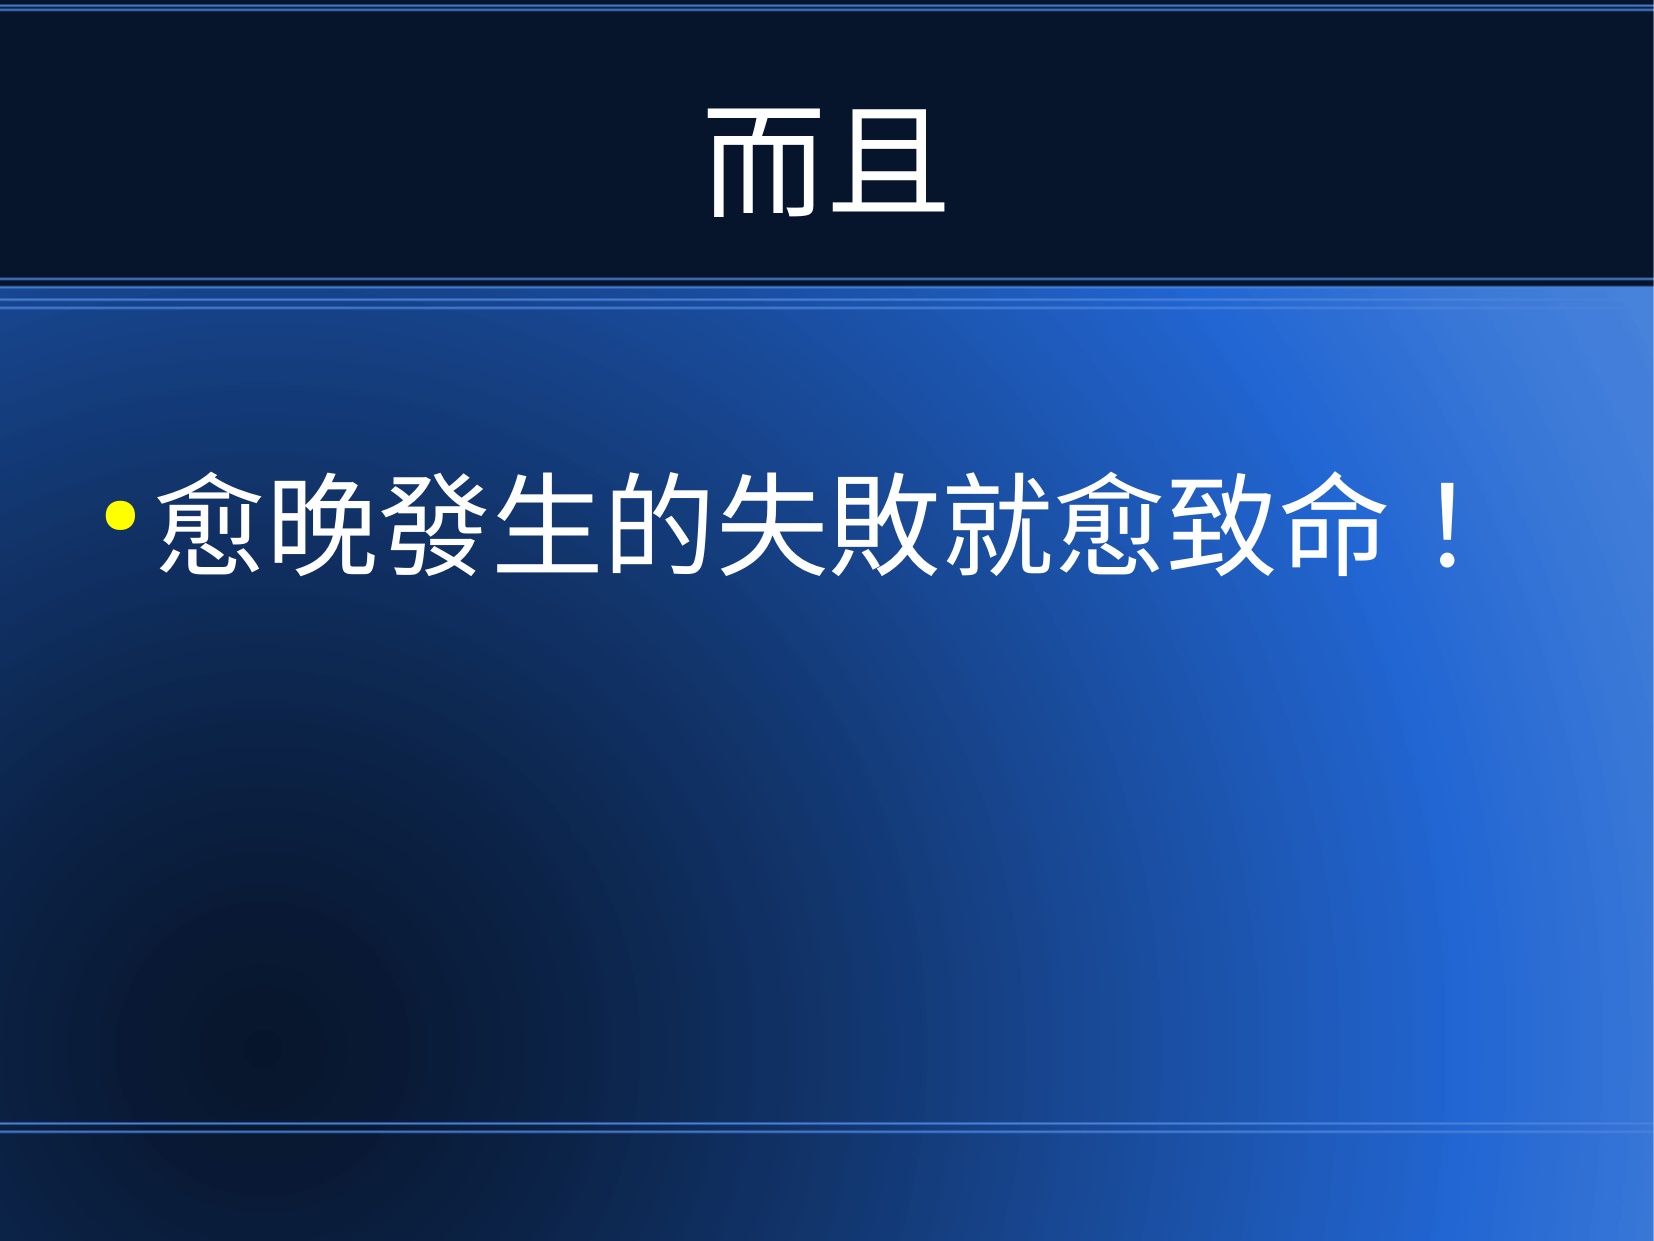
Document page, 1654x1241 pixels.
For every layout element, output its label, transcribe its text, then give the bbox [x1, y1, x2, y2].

picture [0, 0, 1654, 1241]
title 而且 [82, 49, 1571, 257]
list 愈晚發生的失敗就愈致命！ [82, 355, 1571, 1241]
